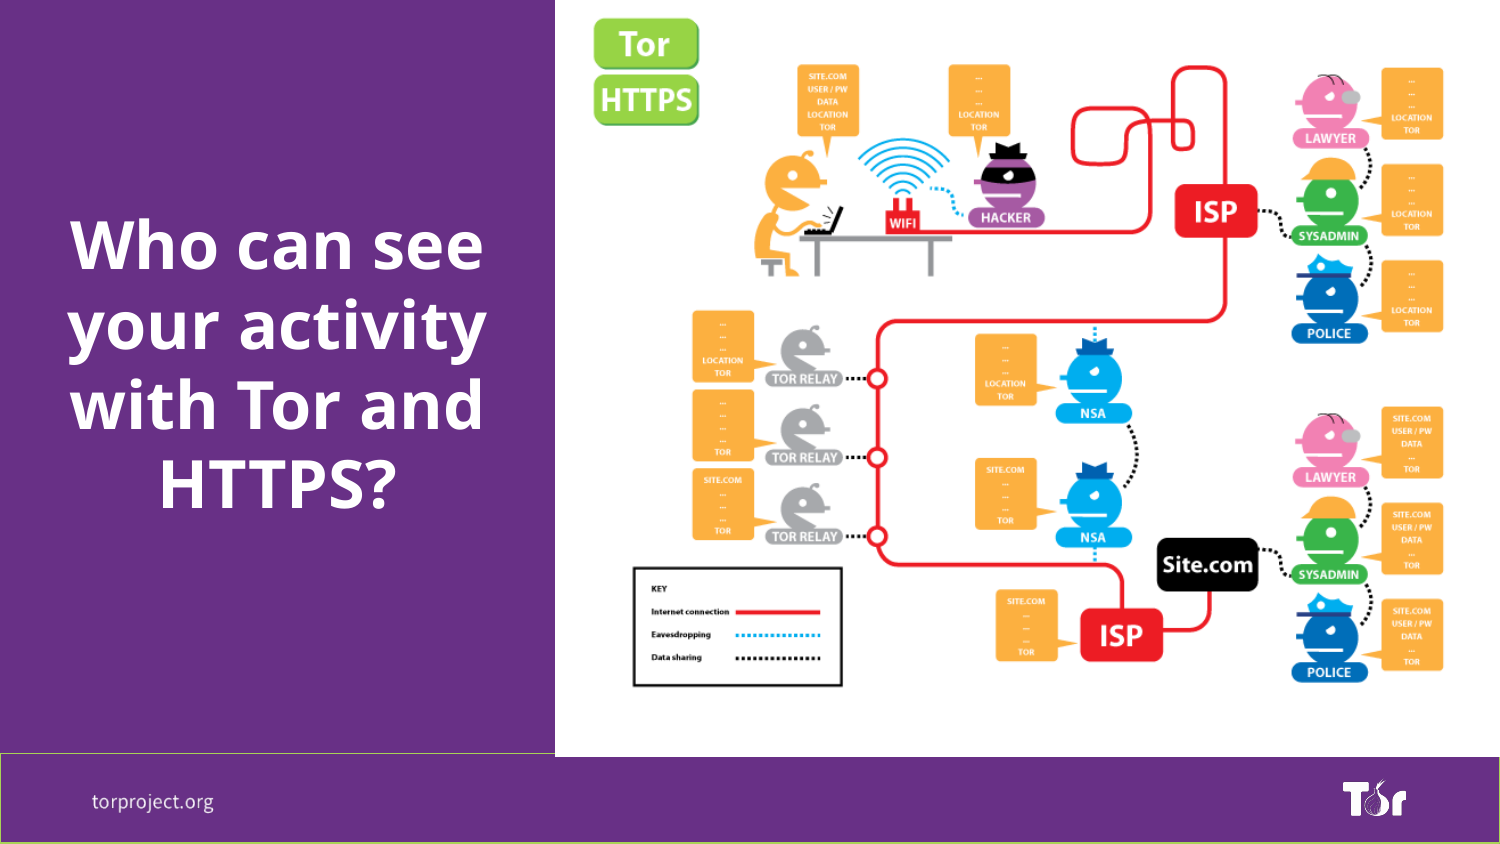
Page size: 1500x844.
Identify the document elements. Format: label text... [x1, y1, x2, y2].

text_box Who can see your activity with Tor and HTTPS? [0, 212, 555, 513]
picture [555, 0, 1500, 757]
picture [75, 780, 604, 821]
picture [1343, 778, 1406, 816]
